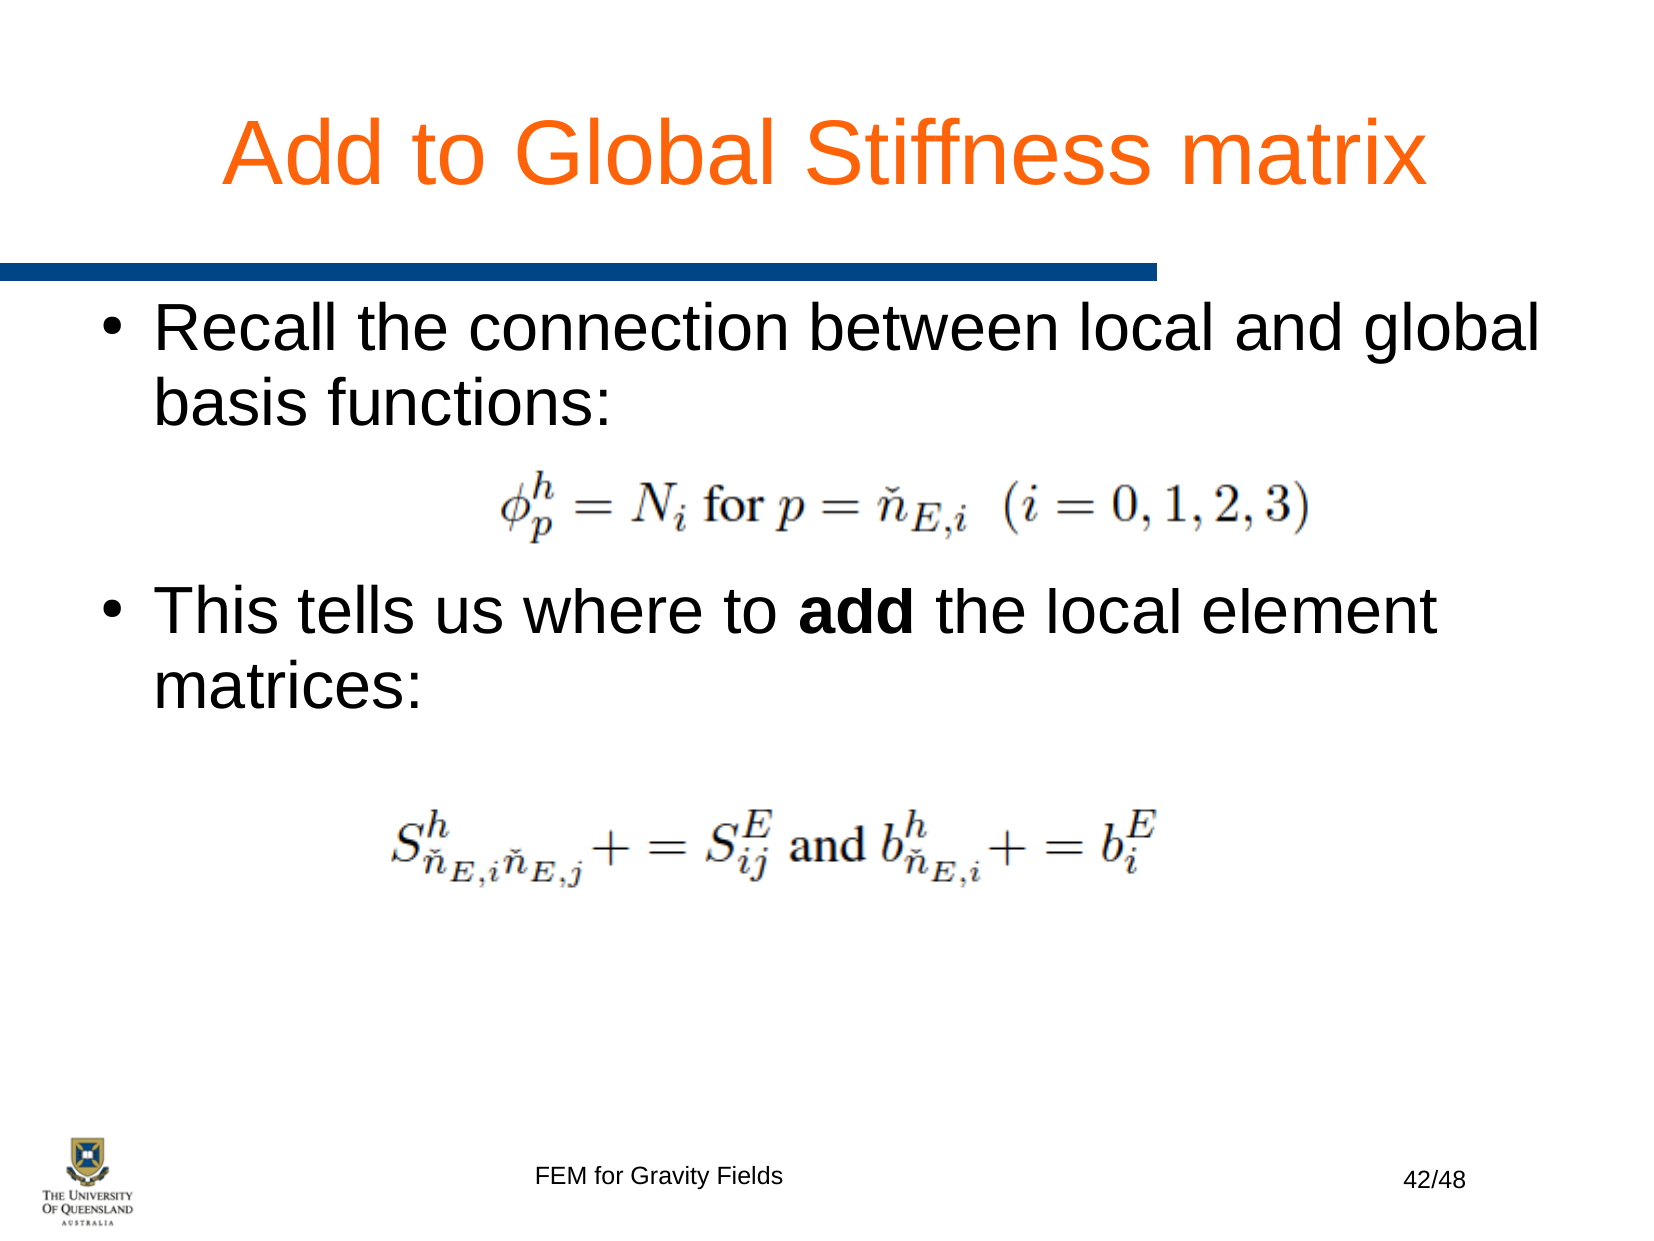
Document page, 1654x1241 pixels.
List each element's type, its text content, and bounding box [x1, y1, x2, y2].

list Recall the connection between local and global basis functions: This tells us where to add the local element matrices: [82, 290, 1571, 1010]
picture [362, 784, 1187, 922]
picture [384, 433, 1386, 588]
picture [35, 1133, 142, 1235]
title Add to Global Stiffness matrix [82, 49, 1571, 257]
